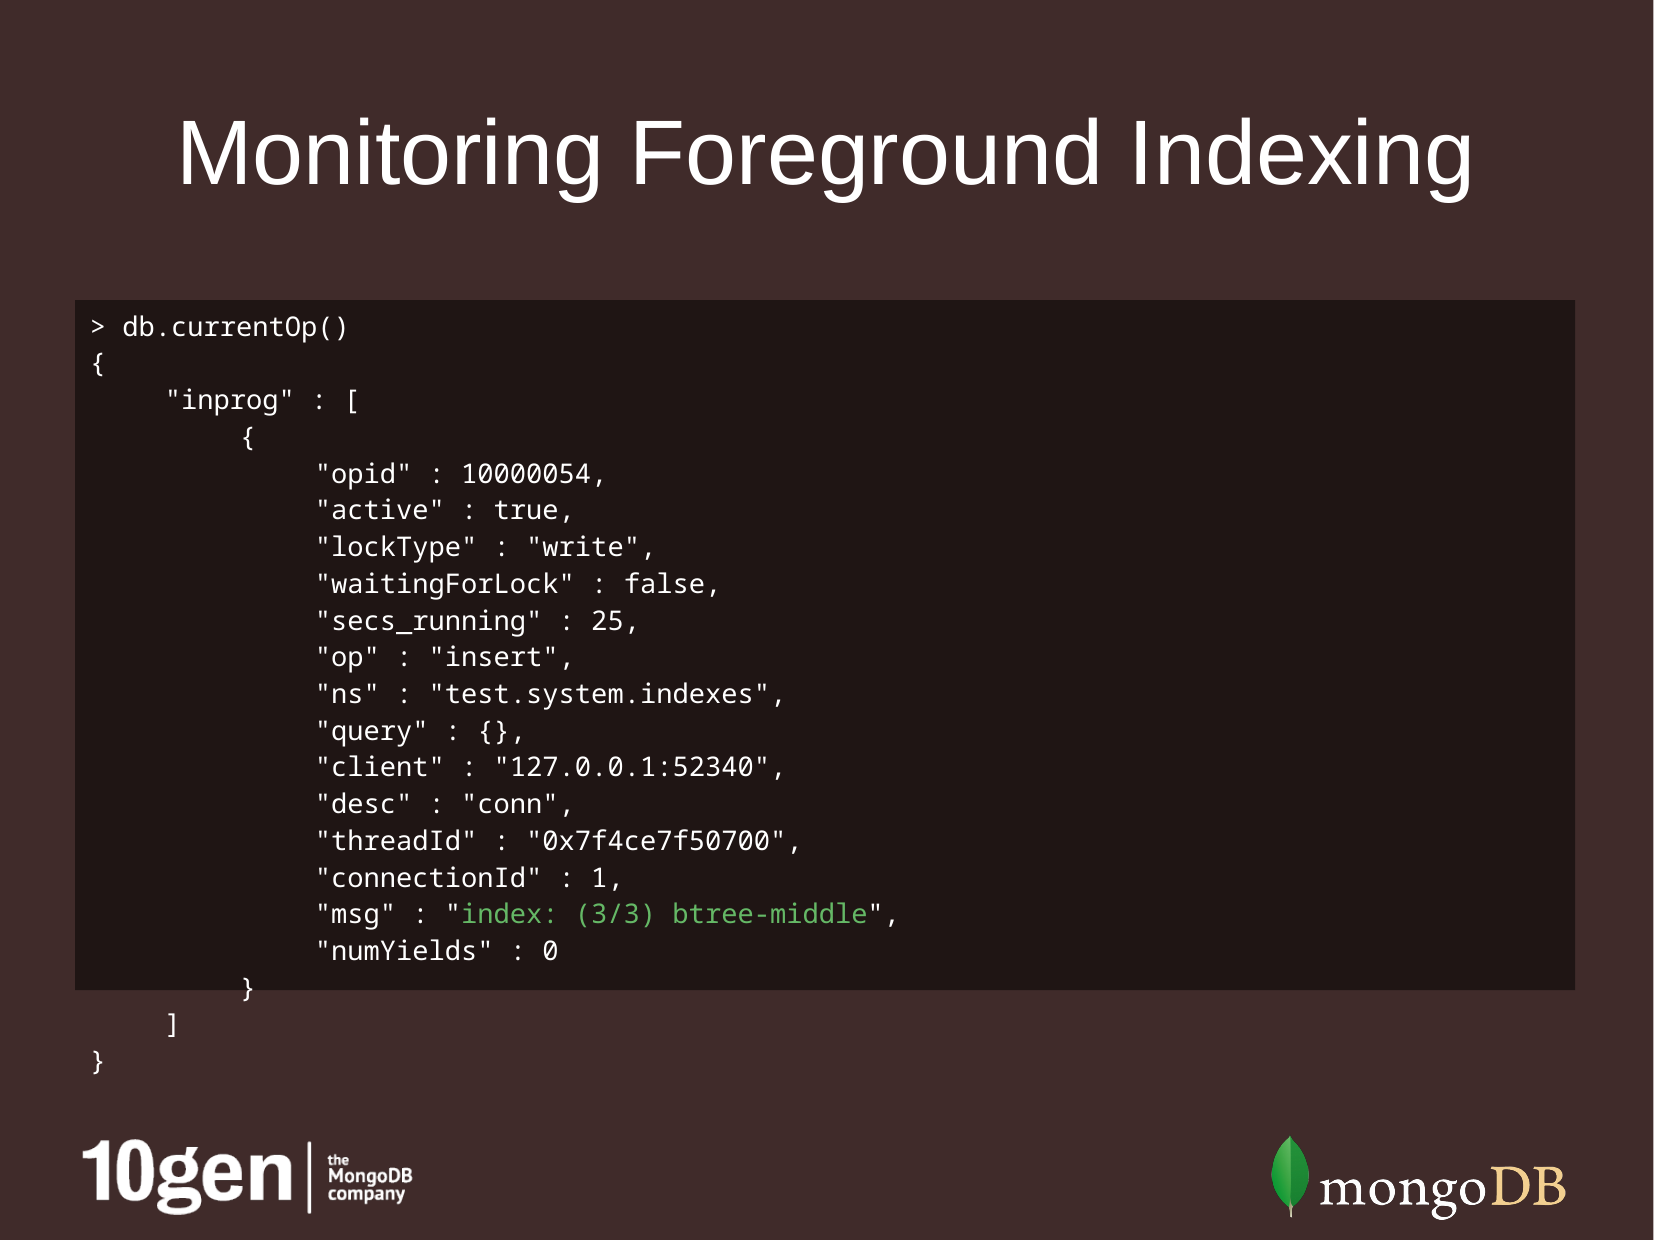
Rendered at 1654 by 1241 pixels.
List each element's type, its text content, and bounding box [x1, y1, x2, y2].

title Monitoring Foreground Indexing [82, 49, 1571, 257]
picture [82, 1139, 413, 1215]
text_box > db.currentOp() { "inprog" : [ { "opid" : 10000054, "active" : true, "lockType" : "write", "waitingForLock" : false, "secs_running" : 25, "op" : "insert", "ns" : "test.system.indexes", "query" : {}, "client" : "127.0.0.1:52340", "desc" : "conn", "threadId" : "0x7f4ce7f50700", "connectionId" : 1, "msg" : "index: (3/3) btree-middle", "numYields" : 0 } ] } [75, 300, 1576, 991]
picture [1260, 1124, 1576, 1230]
